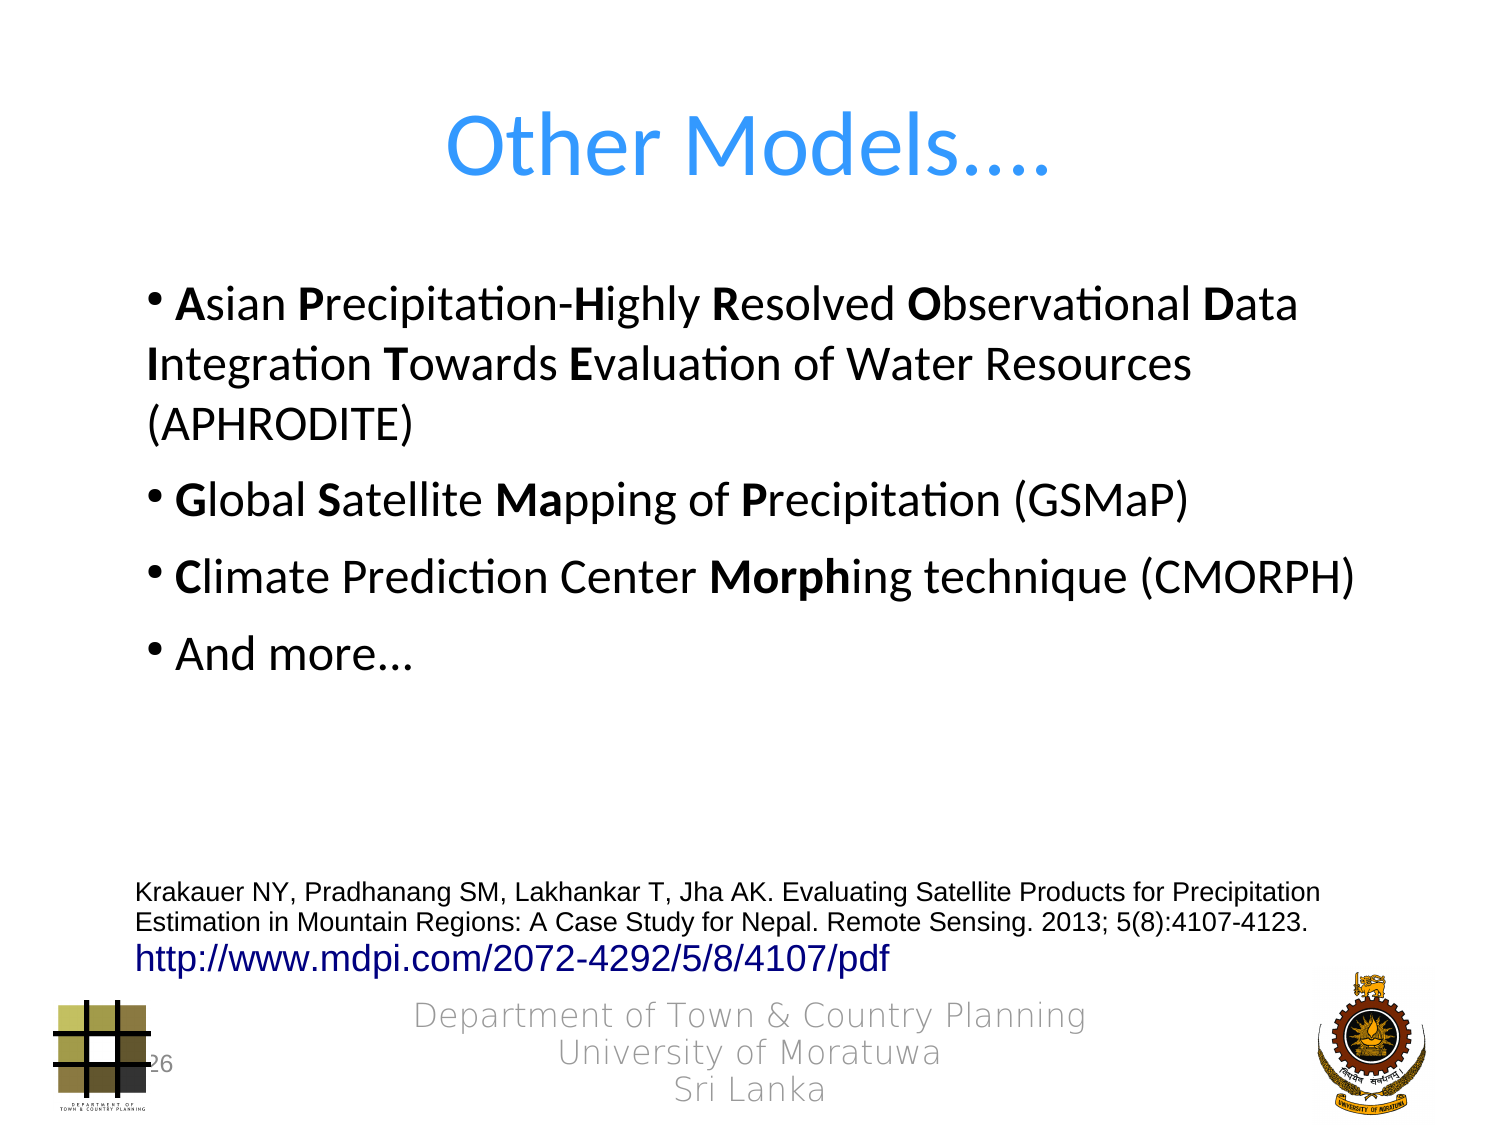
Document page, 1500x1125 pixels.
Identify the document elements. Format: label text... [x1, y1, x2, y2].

title Other Models.... [75, 21, 1425, 257]
list Asian Precipitation-Highly Resolved Observational Data Integration Towards Evaluation of Water Resources (APHRODITE) Global Satellite Mapping of Precipitation (GSMaP) Climate Prediction Center Morphing technique (CMORPH) And more... [75, 262, 1486, 1018]
picture [1312, 1018, 1435, 1125]
text_box Krakauer NY, Pradhanang SM, Lakhankar T, Jha AK. Evaluating Satellite Products for Precipitation Estimation in Mountain Regions: A Case Study for Nepal. Remote Sensing. 2013; 5(8):4107-4123. http://www.mdpi.com/2072-4292/5/8/4107/pdf [120, 870, 1381, 987]
picture [53, 1000, 151, 1111]
